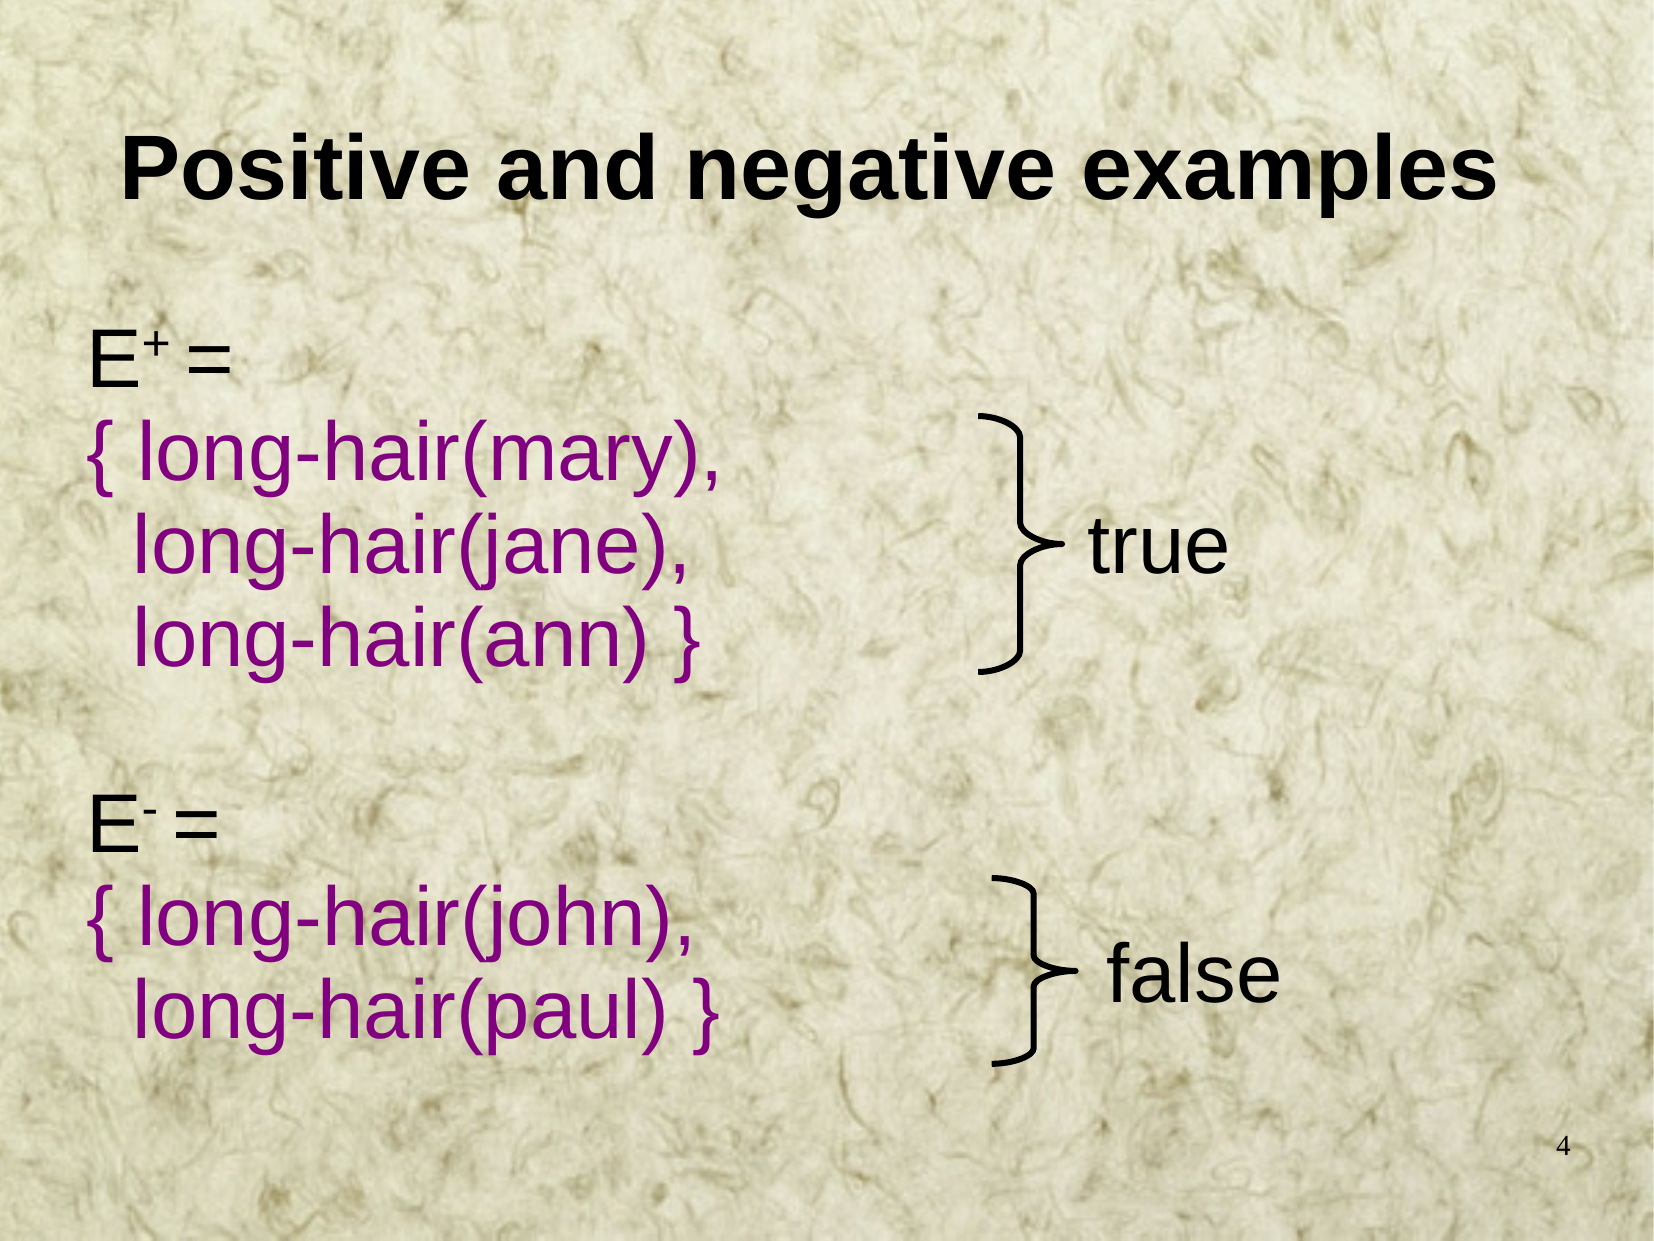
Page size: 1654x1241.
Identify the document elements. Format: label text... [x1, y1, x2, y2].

text_box false [1091, 919, 1298, 1033]
text_box Positive and negative examples E+ = { long-hair(mary), long-hair(jane), true long-hair(ann) } E- = { long-hair(john), long-hair(paul) } [71, 109, 1550, 1129]
picture [0, 0, 1654, 1241]
